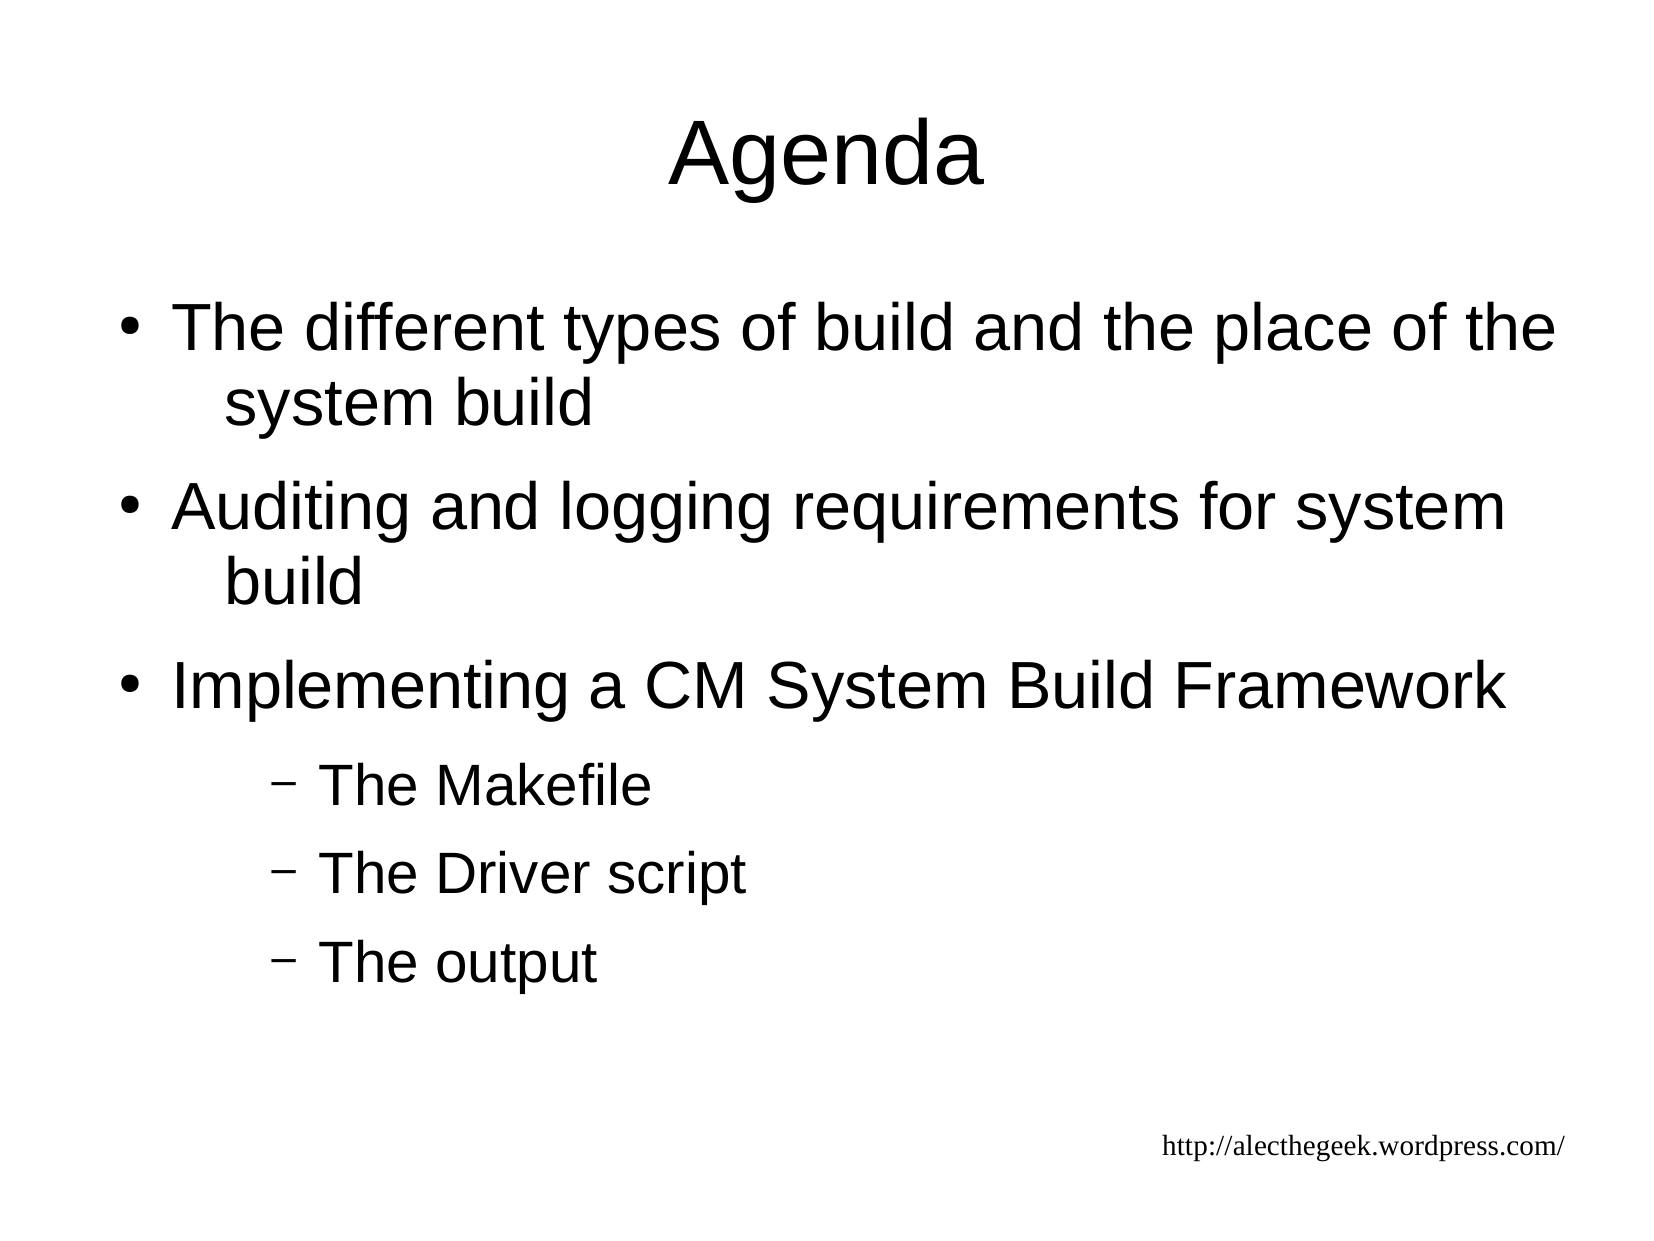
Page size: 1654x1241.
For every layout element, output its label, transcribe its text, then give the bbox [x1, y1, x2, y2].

list The different types of build and the place of the system build Auditing and logging requirements for system build Implementing a CM System Build Framework The Makefile The Driver script The output [82, 290, 1571, 1109]
title Agenda [82, 49, 1571, 257]
